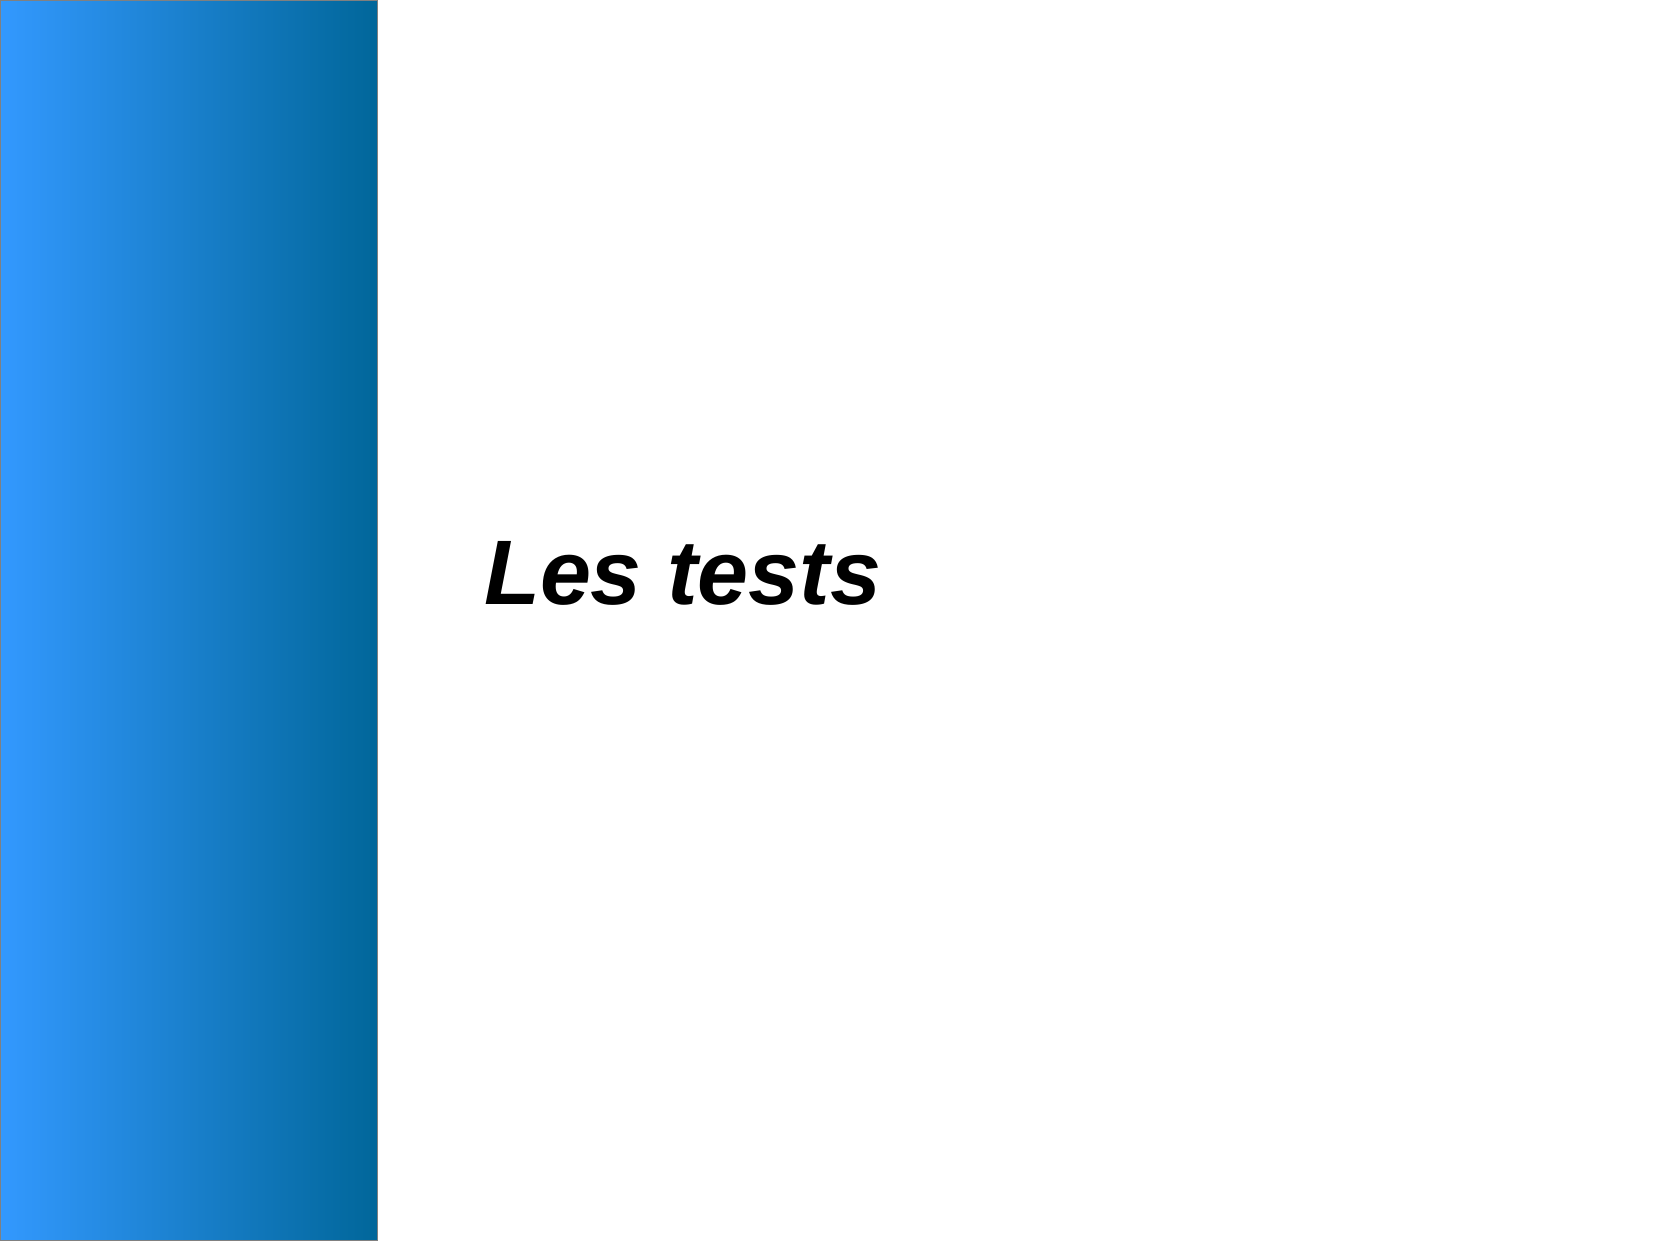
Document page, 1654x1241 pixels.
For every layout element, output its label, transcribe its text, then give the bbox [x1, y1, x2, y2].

text_box [0, 0, 378, 1241]
list Les tests [413, 521, 1654, 1241]
